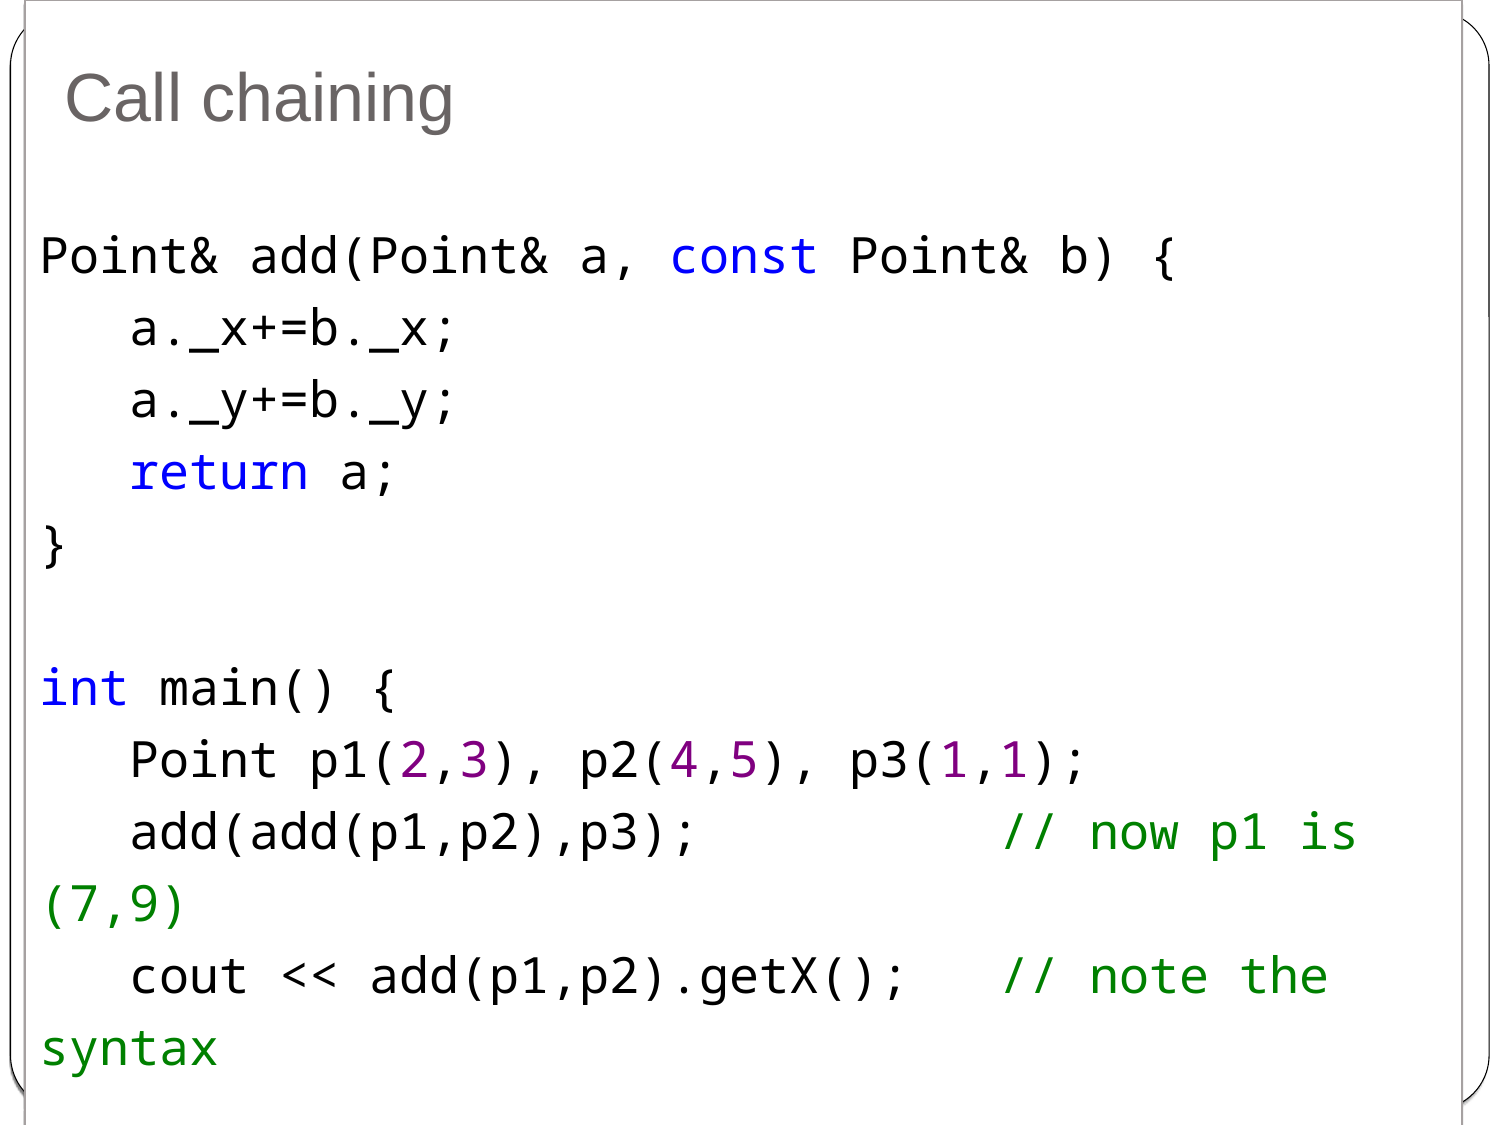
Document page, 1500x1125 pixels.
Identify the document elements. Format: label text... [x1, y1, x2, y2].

title Call chaining [50, 45, 1450, 150]
text_box Point& add(Point& a, const Point& b) { a._x+=b._x; a._y+=b._y; return a; } int main() { Point p1(2,3), p2(4,5), p3(1,1); add(add(p1,p2),p3); // now p1 is (7,9) cout << add(p1,p2).getX(); // note the syntax ... } [24, 0, 1463, 1125]
slide_number <number> [0, 1074, 50, 1125]
